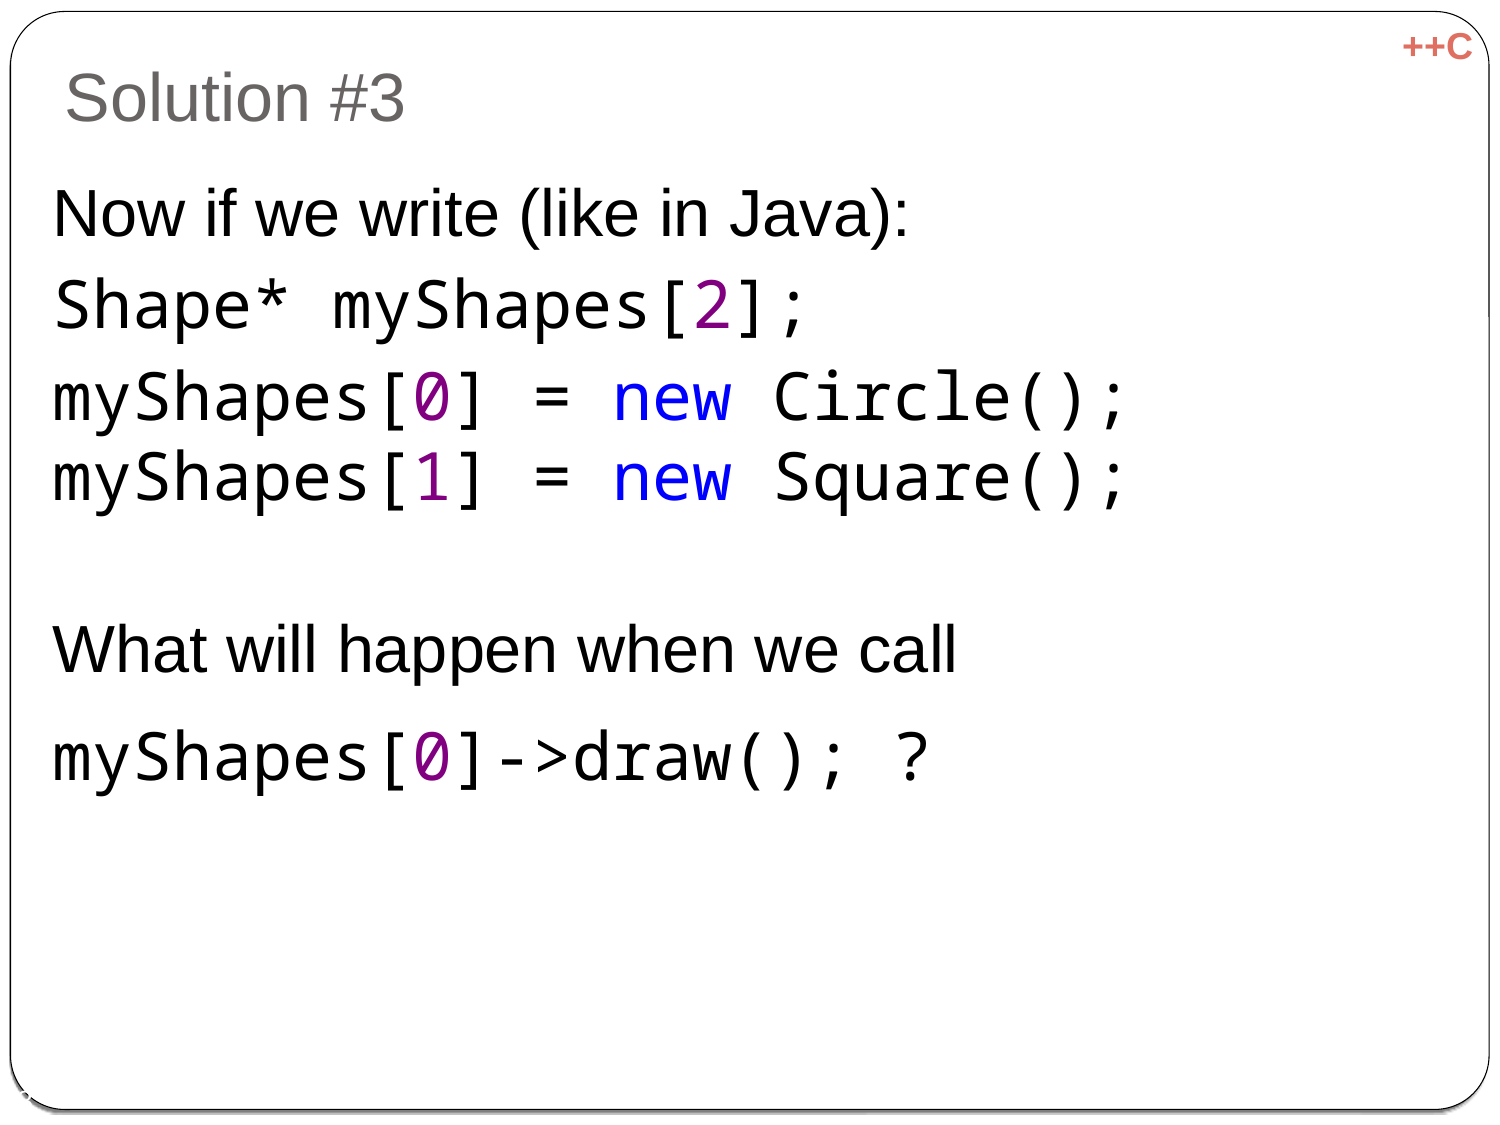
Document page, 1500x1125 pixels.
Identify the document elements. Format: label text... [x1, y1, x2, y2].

title Solution #3 [50, 45, 1450, 150]
list Now if we write (like in Java): Shape* myShapes[2]; myShapes[0] = new Circle(); myShapes[1] = new Square(); What will happen when we call myShapes[0]->draw(); ? [37, 162, 1463, 1088]
slide_number <number> [0, 1074, 50, 1125]
